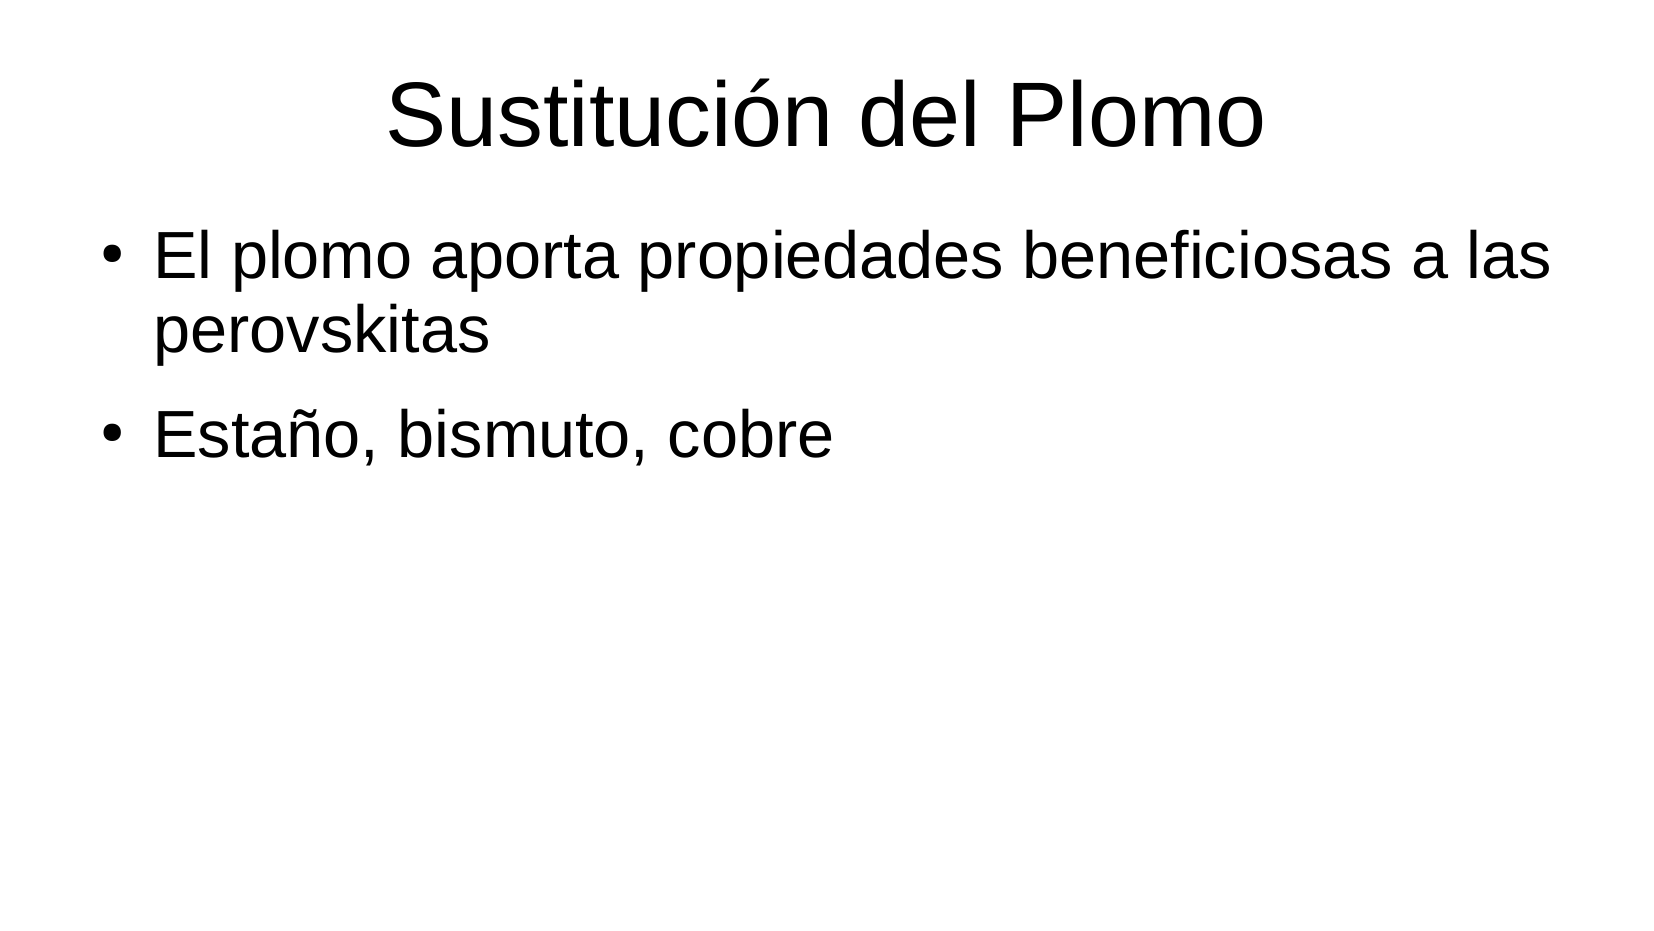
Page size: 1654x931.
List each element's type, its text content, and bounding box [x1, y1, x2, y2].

title Sustitución del Plomo [82, 37, 1571, 193]
list El plomo aporta propiedades beneficiosas a las perovskitas Estaño, bismuto, cobre [82, 217, 1571, 758]
